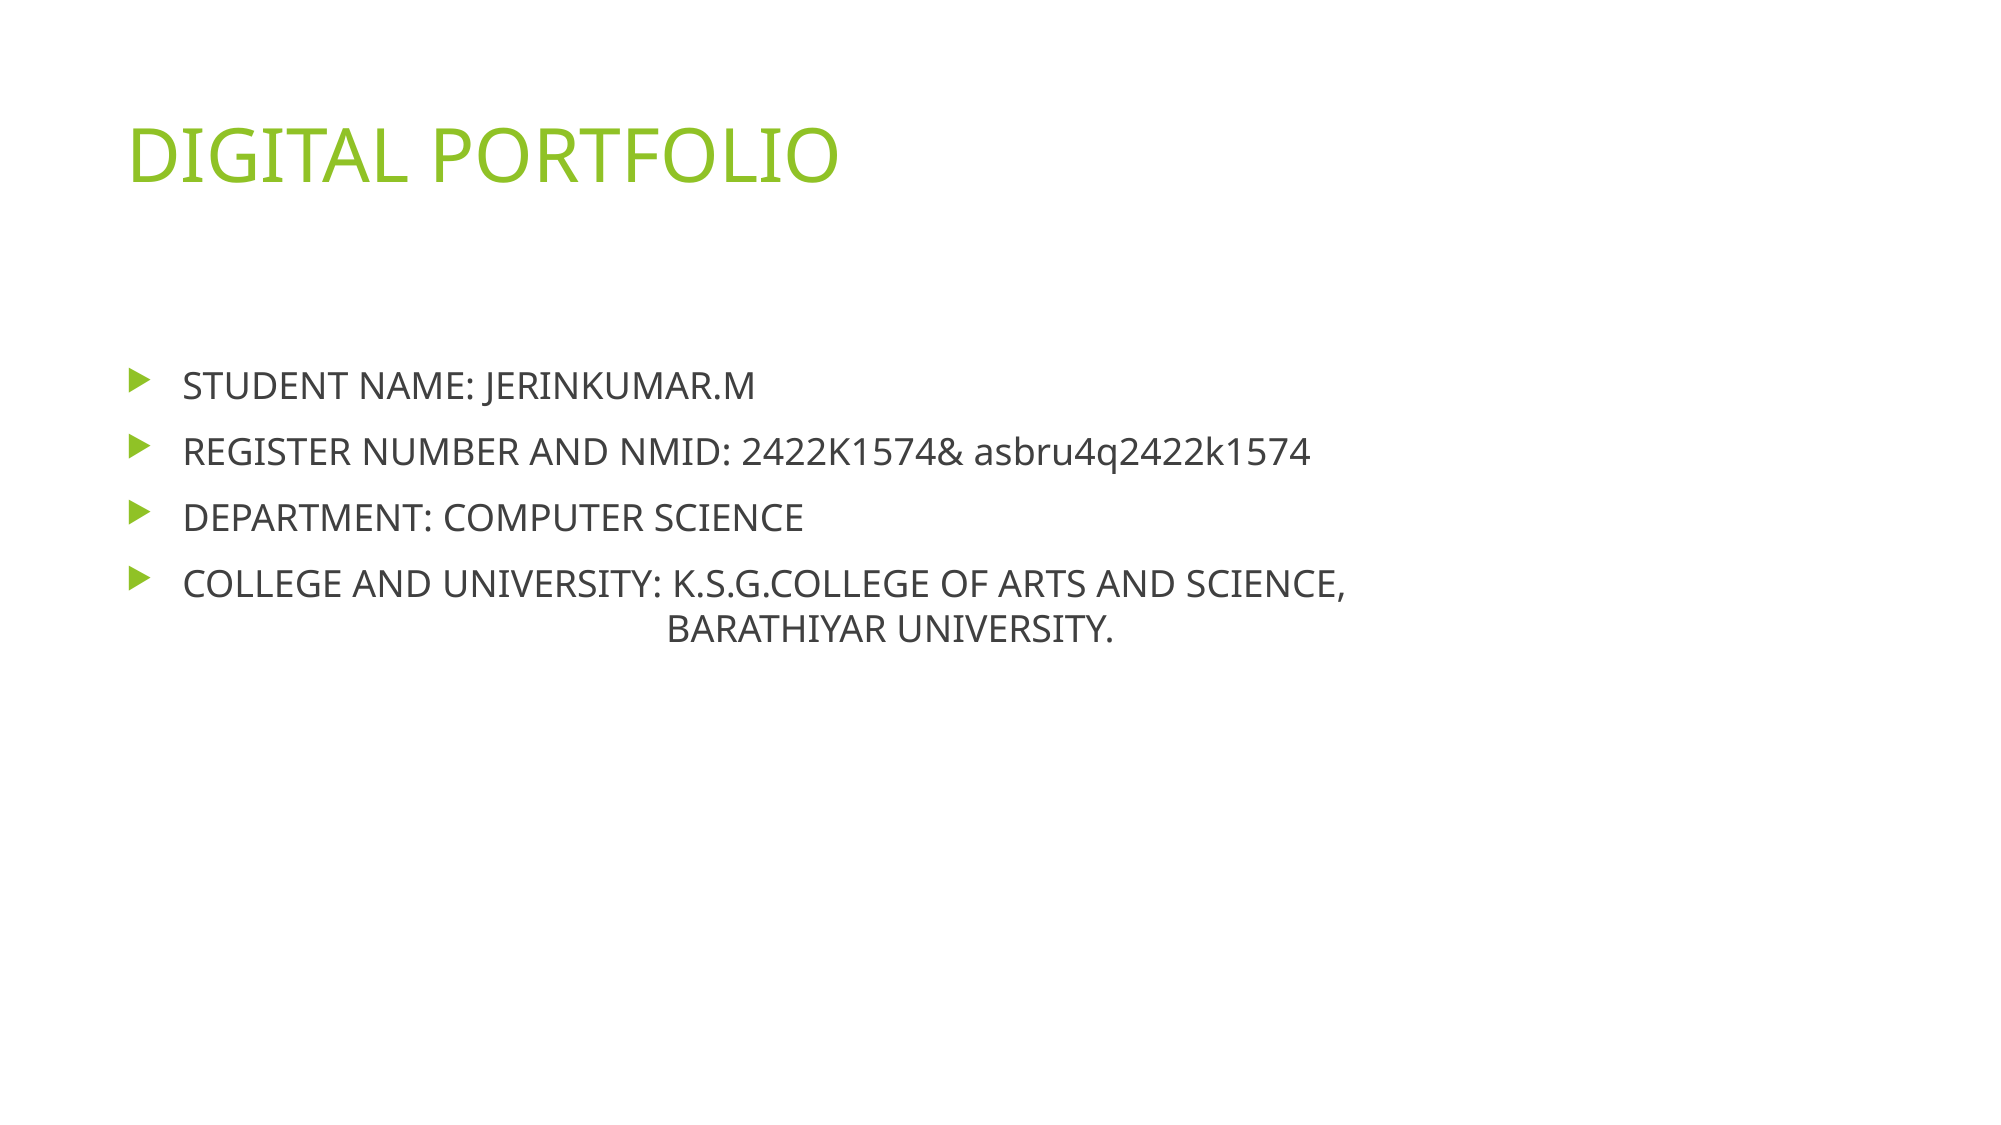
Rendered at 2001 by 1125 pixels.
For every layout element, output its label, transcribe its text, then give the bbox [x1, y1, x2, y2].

title DIGITAL PORTFOLIO [111, 99, 1522, 317]
list STUDENT NAME: JERINKUMAR.M REGISTER NUMBER AND NMID: 2422K1574& asbru4q2422k1574 DEPARTMENT: COMPUTER SCIENCE COLLEGE AND UNIVERSITY: K.S.G.COLLEGE OF ARTS AND SCIENCE, BARATHIYAR UNIVERSITY. [111, 354, 1522, 992]
